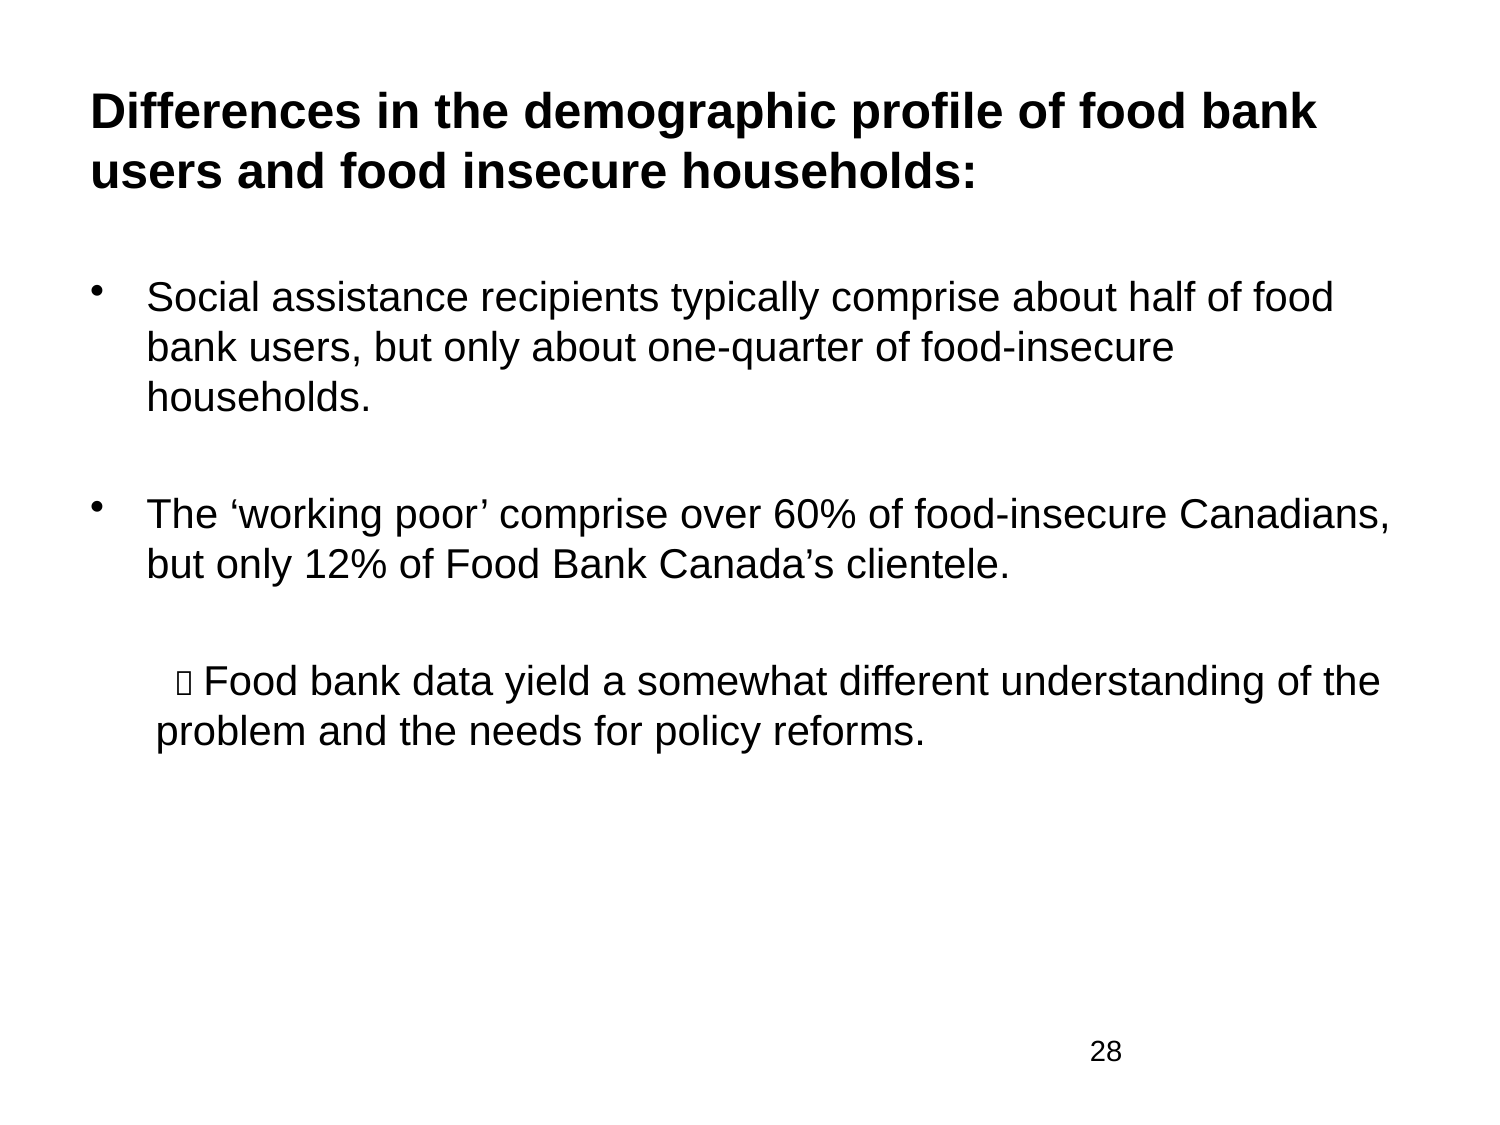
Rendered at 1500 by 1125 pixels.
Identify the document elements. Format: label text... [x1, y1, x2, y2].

list Social assistance recipients typically comprise about half of food bank users, but only about one-quarter of food-insecure households. The ‘working poor’ comprise over 60% of food-insecure Canadians, but only 12% of Food Bank Canada’s clientele.  Food bank data yield a somewhat different understanding of the problem and the needs for policy reforms. [75, 262, 1425, 1005]
title Differences in the demographic profile of food bank users and food insecure households: [75, 45, 1425, 233]
slide_number <number> [1074, 1024, 1425, 1103]
